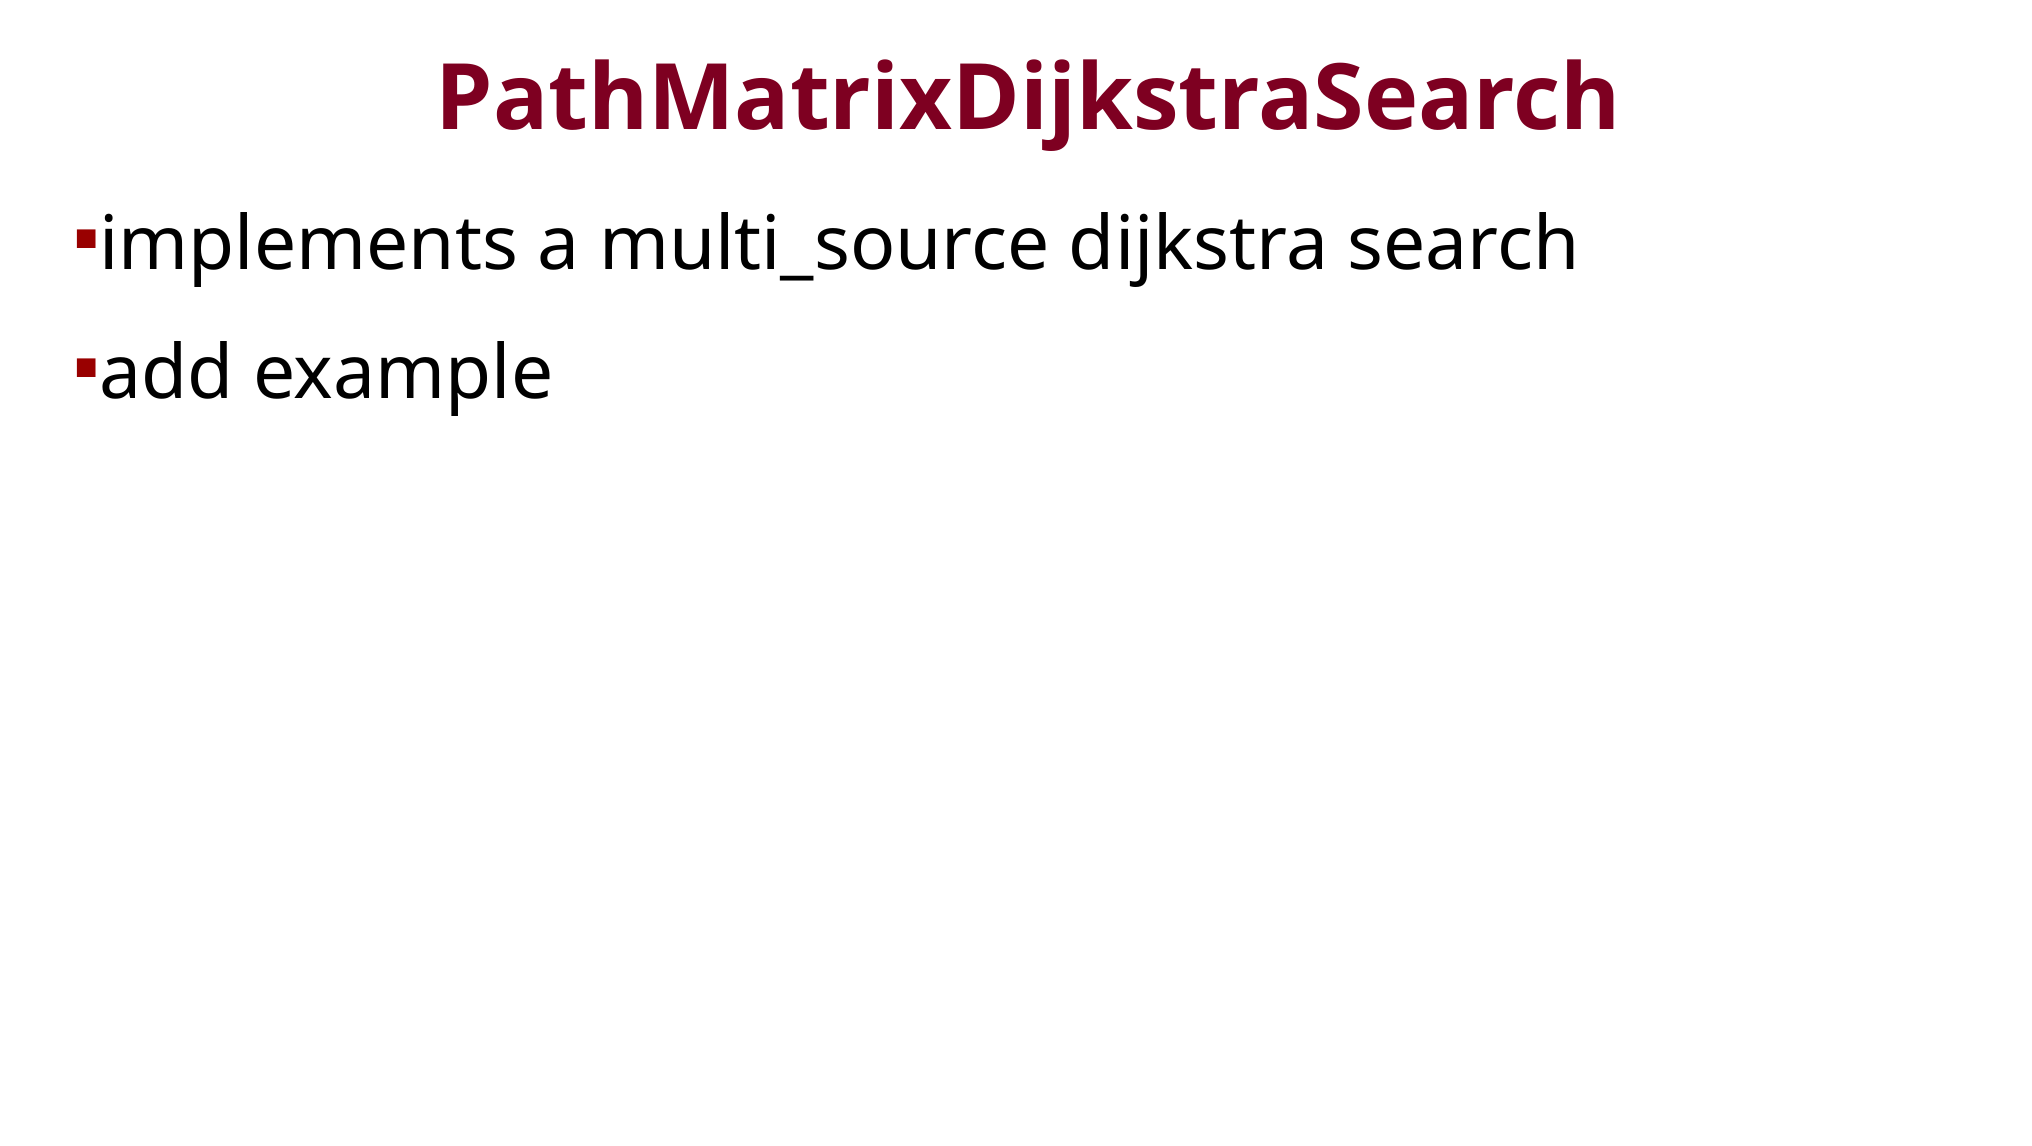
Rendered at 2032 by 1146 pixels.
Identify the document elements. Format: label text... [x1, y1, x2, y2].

title PathMatrixDijkstraSearch [37, 10, 2020, 178]
list implements a multi_source dijkstra search add example [59, 188, 1985, 1111]
